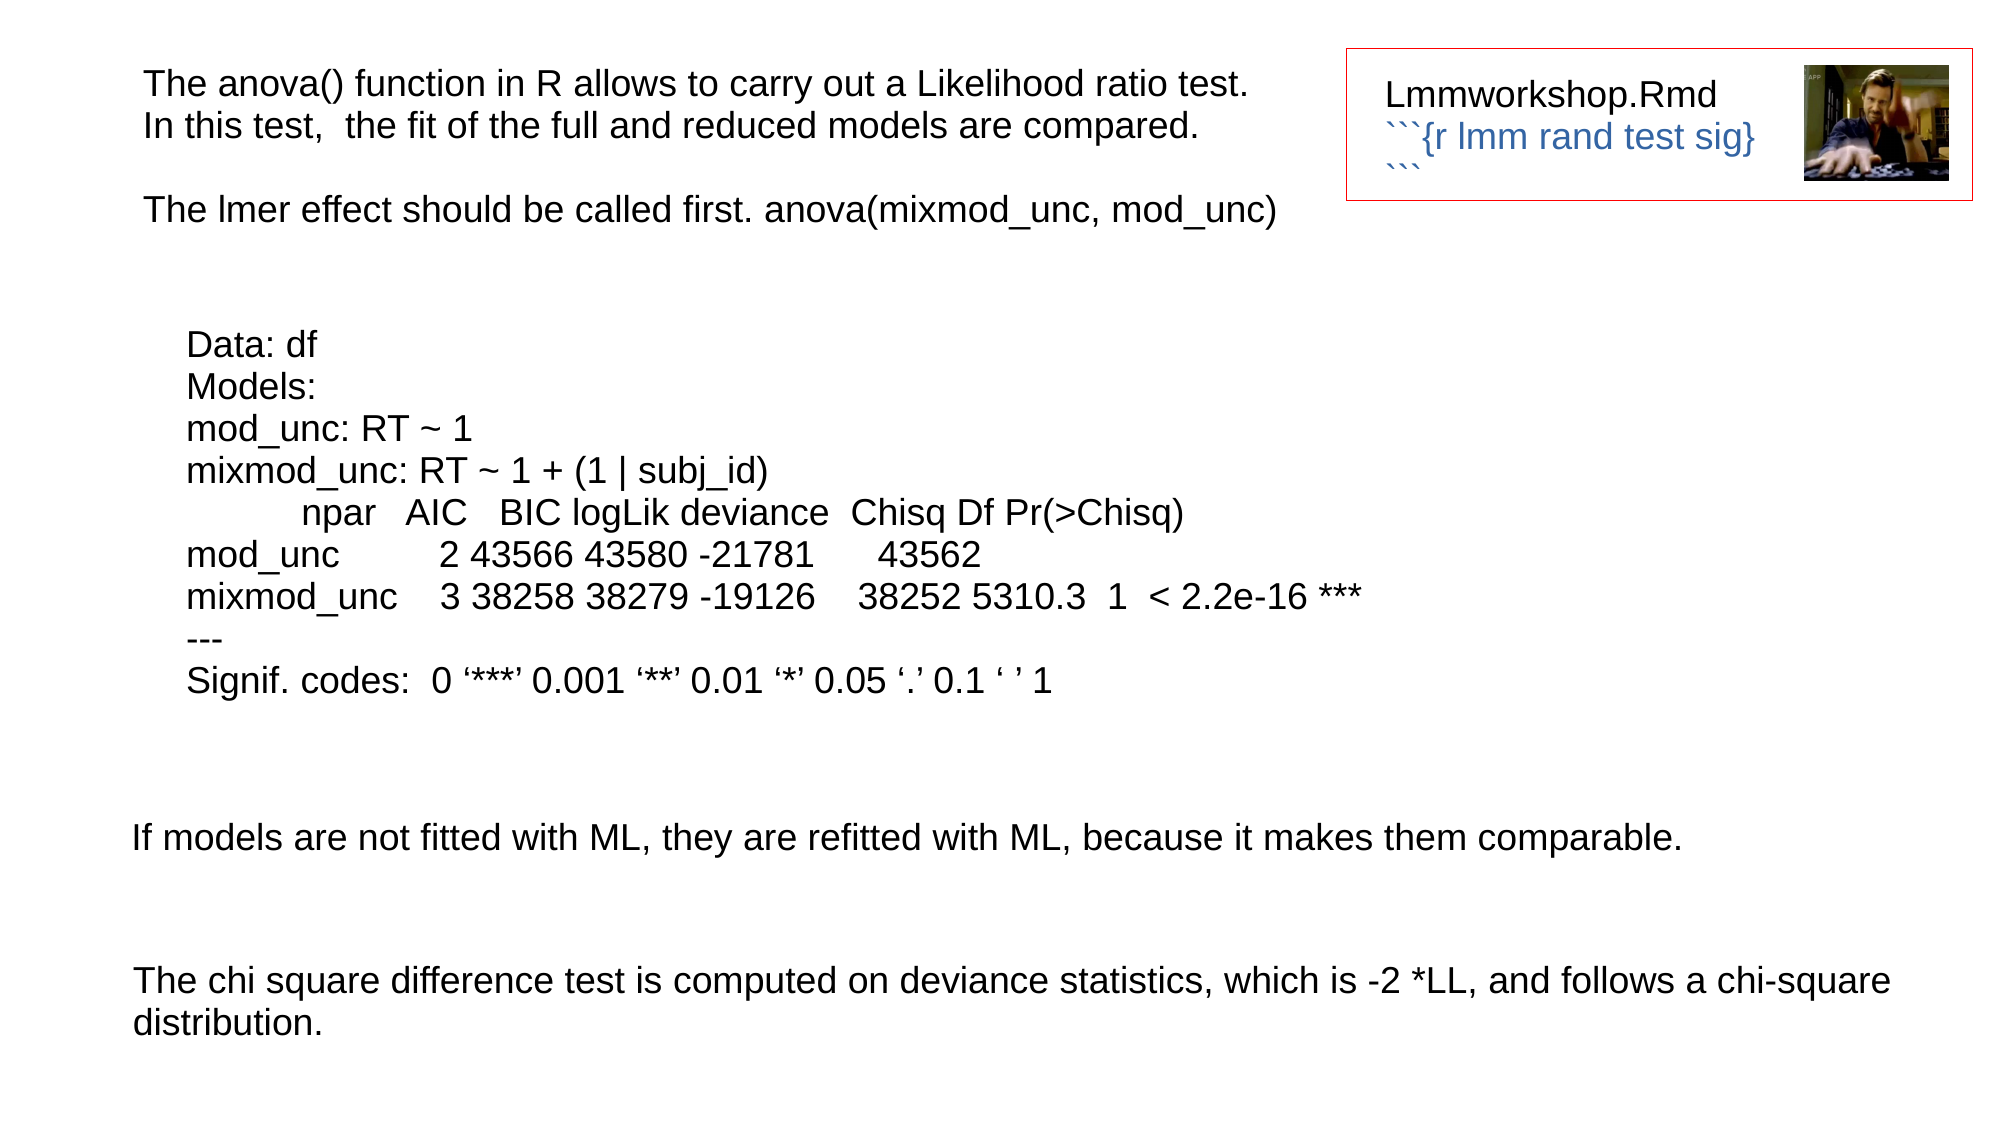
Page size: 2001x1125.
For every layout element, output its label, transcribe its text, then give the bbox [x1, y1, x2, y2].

text_box The chi square difference test is computed on deviance statistics, which is -2 *LL, and follows a chi-square distribution. [118, 952, 1927, 1052]
text_box Lmmworkshop.Rmd ```{r lmm rand test sig} ``` [1370, 65, 1972, 200]
text_box Lmmworkshop.Rmd ```{r lmm rand test sig} ``` [1370, 65, 2000, 207]
text_box If models are not fitted with ML, they are refitted with ML, because it makes them comparable. [116, 809, 1926, 908]
text_box Data: df Models: mod_unc: RT ~ 1 mixmod_unc: RT ~ 1 + (1 | subj_id) npar AIC BIC logLik deviance Chisq Df Pr(>Chisq) mod_unc 2 43566 43580 -21781 43562 mixmod_unc 3 38258 38279 -19126 38252 5310.3 1 < 2.2e-16 *** --- Signif. codes: 0 ‘***’ 0.001 ‘**’ 0.01 ‘*’ 0.05 ‘.’ 0.1 ‘ ’ 1 [171, 316, 1388, 710]
text_box The anova() function in R allows to carry out a Likelihood ratio test. In this test, the fit of the full and reduced models are compared. The lmer effect should be called first. anova(mixmod_unc, mod_unc) [128, 54, 1371, 448]
picture [1804, 65, 1949, 181]
